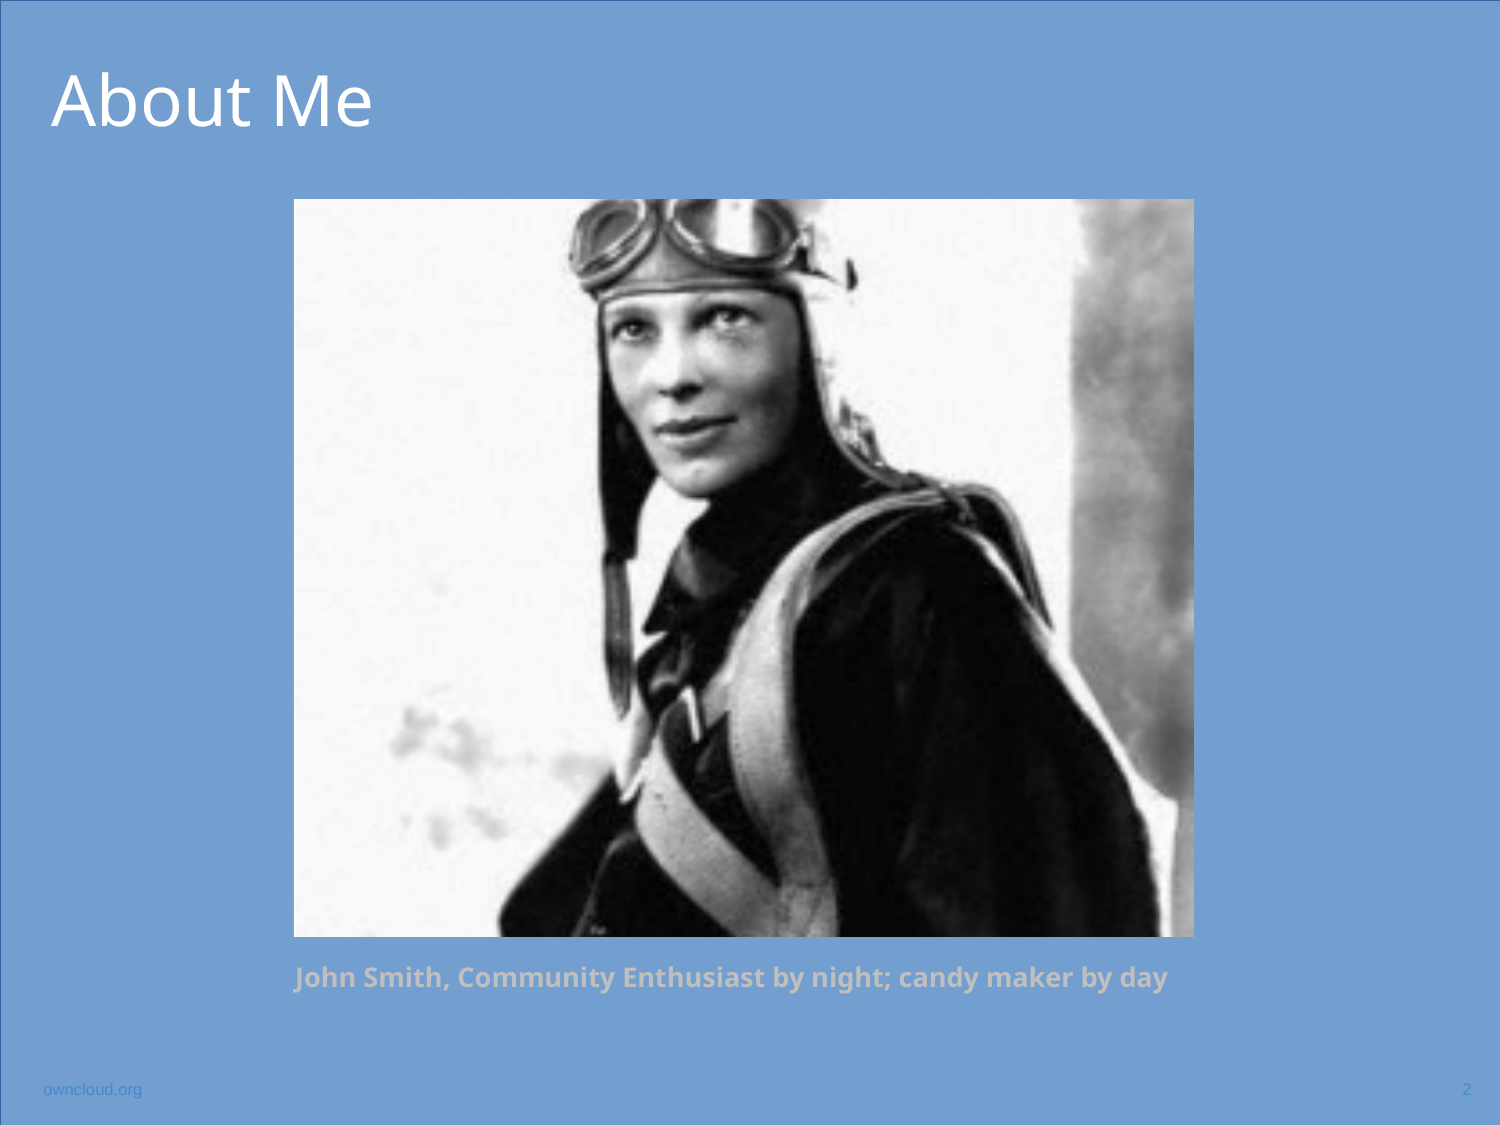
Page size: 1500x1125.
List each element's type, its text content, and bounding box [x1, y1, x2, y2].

title About Me [36, 15, 1260, 180]
picture [293, 199, 1194, 937]
list John Smith, Community Enthusiast by night; candy maker by day [295, 950, 1205, 1016]
